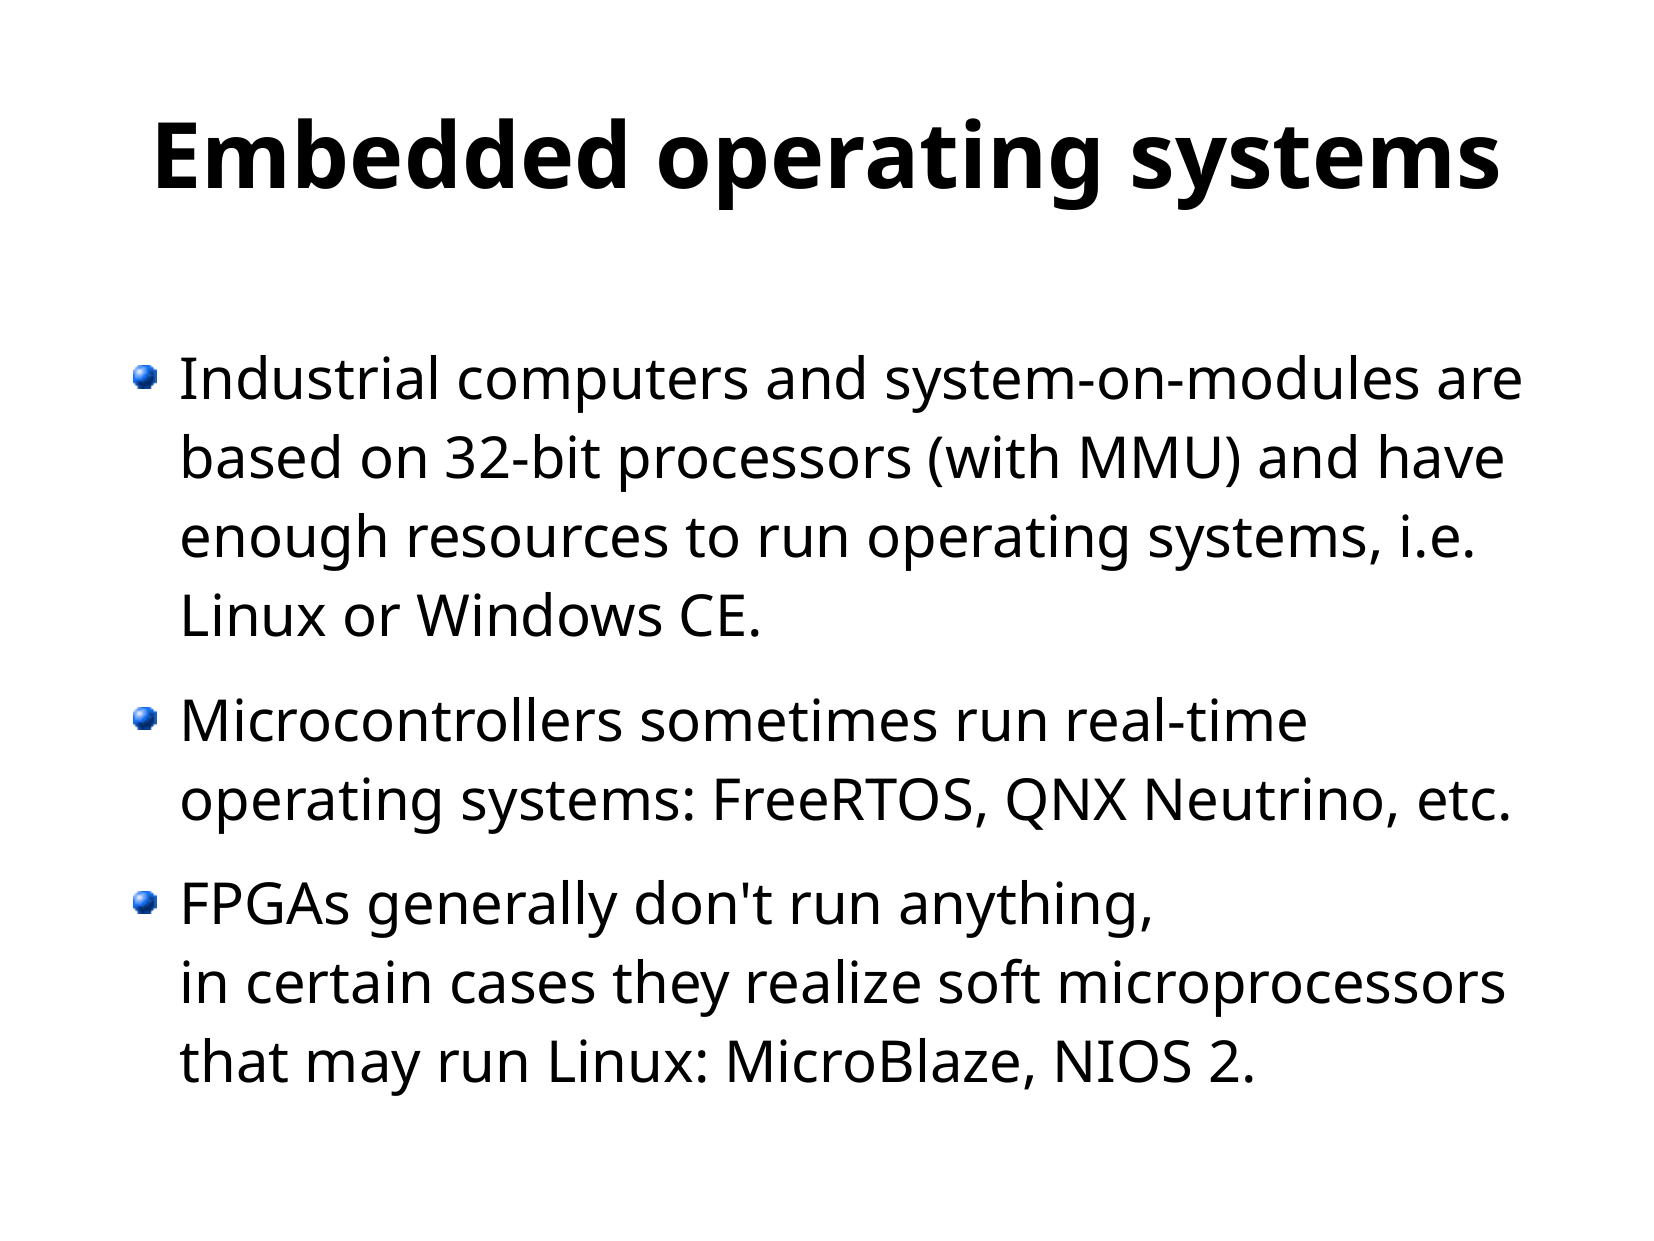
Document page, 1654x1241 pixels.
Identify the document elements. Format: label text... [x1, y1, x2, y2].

title Embedded operating systems [82, 49, 1571, 257]
list Industrial computers and system-on-modules are based on 32-bit processors (with MMU) and have enough resources to run operating systems, i.e. Linux or Windows CE. Microcontrollers sometimes run real-time operating systems: FreeRTOS, QNX Neutrino, etc. FPGAs generally don't run anything, in certain cases they realize soft microprocessors that may run Linux: MicroBlaze, NIOS 2. [82, 337, 1571, 1109]
